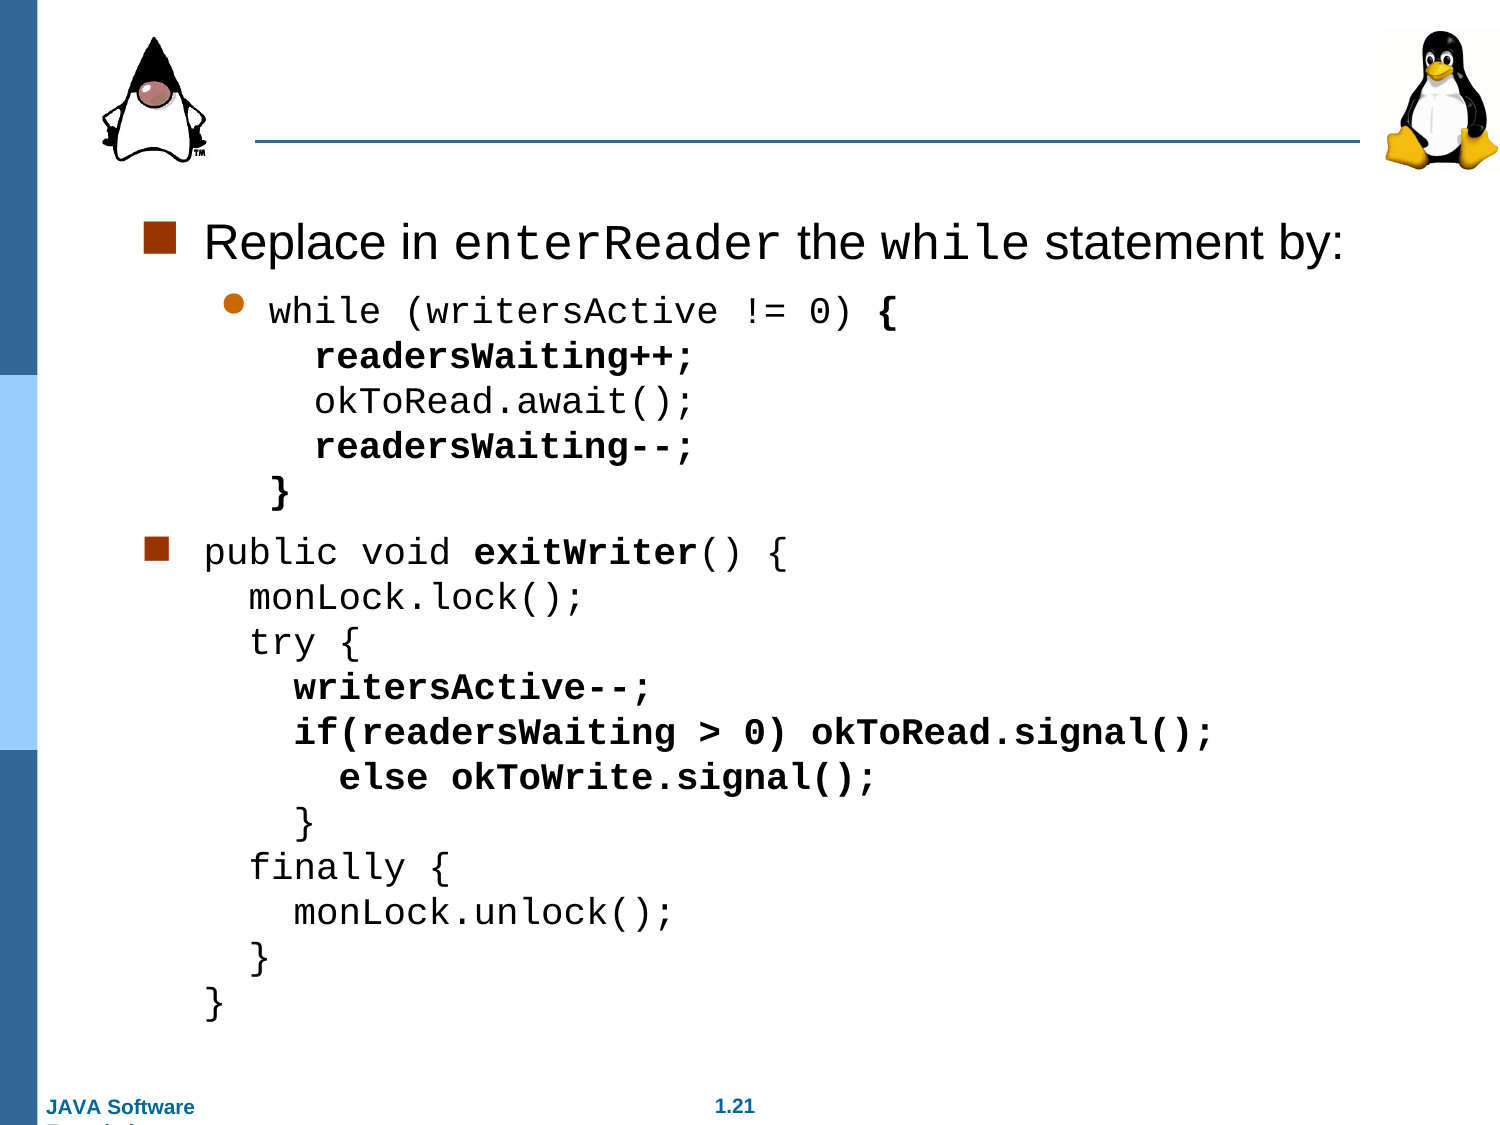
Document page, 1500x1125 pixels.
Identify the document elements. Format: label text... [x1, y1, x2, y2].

list Replace in enterReader the while statement by: while (writersActive != 0) { readersWaiting++; okToRead.await(); readersWaiting--; } public void exitWriter() { monLock.lock(); try { writersActive--; if(readersWaiting > 0) okToRead.signal(); else okToWrite.signal(); } finally { monLock.unlock(); } } [132, 202, 1459, 1092]
picture [1383, 28, 1500, 173]
title [75, 45, 1426, 141]
picture [54, 0, 255, 200]
